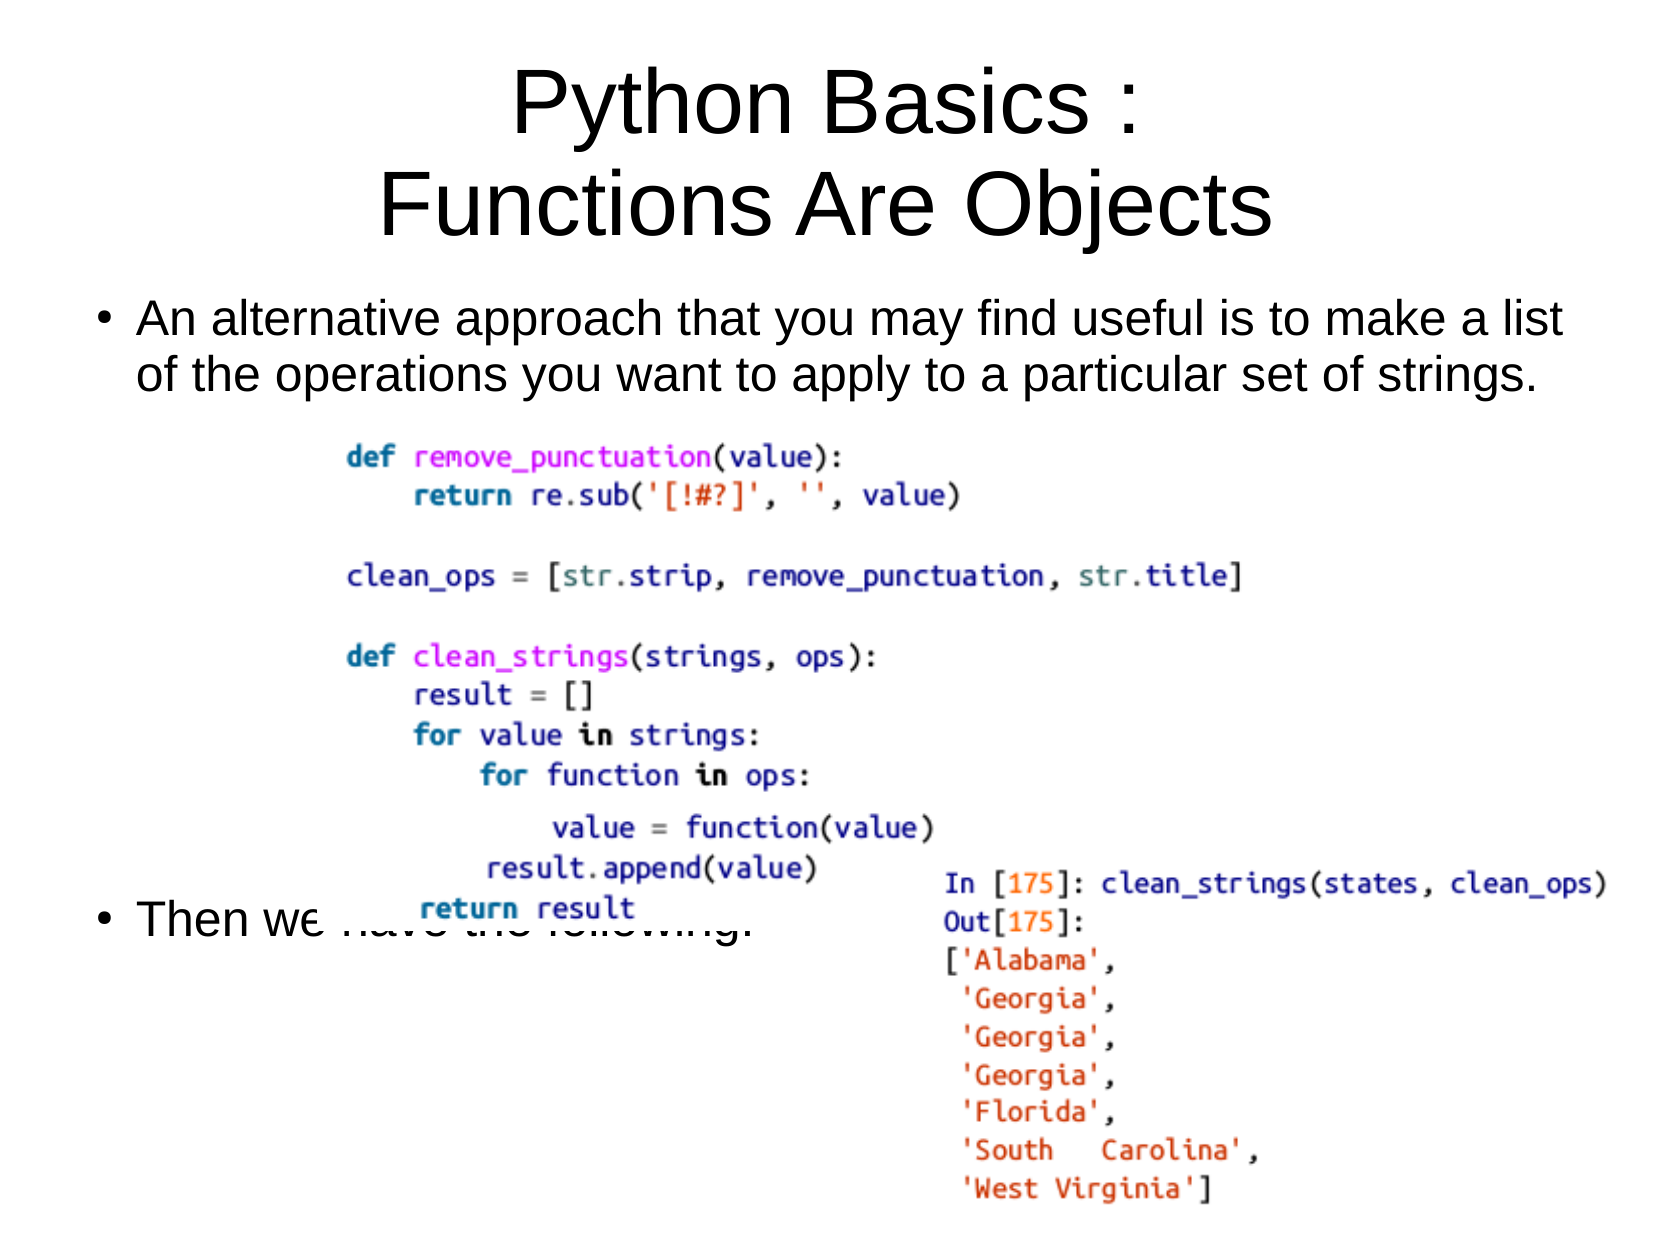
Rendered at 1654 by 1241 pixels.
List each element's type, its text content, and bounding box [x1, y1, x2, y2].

picture [317, 423, 1612, 1212]
list An alternative approach that you may find useful is to make a list of the operations you want to apply to a particular set of strings. Then we have the following: [82, 290, 1571, 1010]
title Python Basics : Functions Are Objects [82, 49, 1571, 257]
